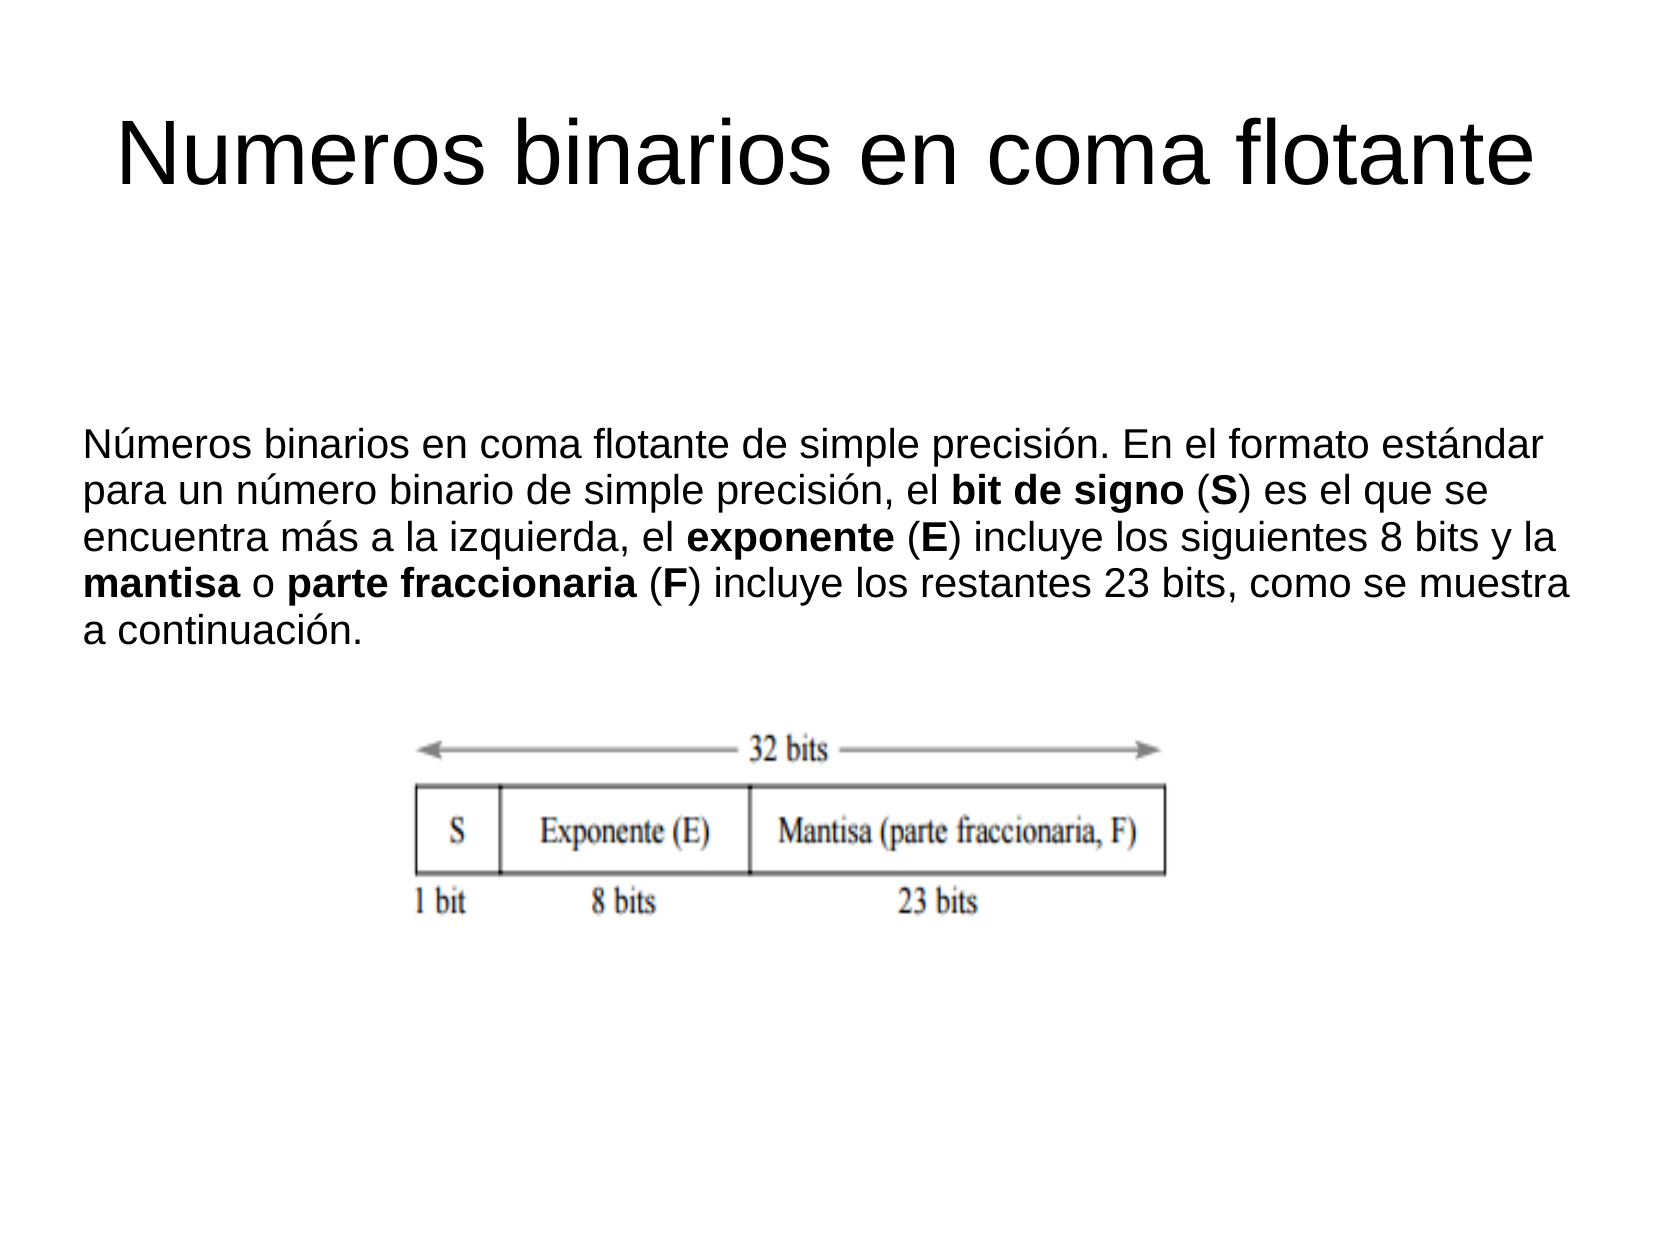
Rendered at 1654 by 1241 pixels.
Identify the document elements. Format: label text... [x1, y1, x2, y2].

picture [383, 708, 1182, 945]
title Numeros binarios en coma flotante [82, 49, 1571, 257]
subtitle Números binarios en coma flotante de simple precisión. En el formato estándar para un número binario de simple precisión, el bit de signo (S) es el que se encuentra más a la izquierda, el exponente (E) incluye los siguientes 8 bits y la mantisa o parte fraccionaria (F) incluye los restantes 23 bits, como se muestra a continuación. [82, 290, 1571, 1109]
